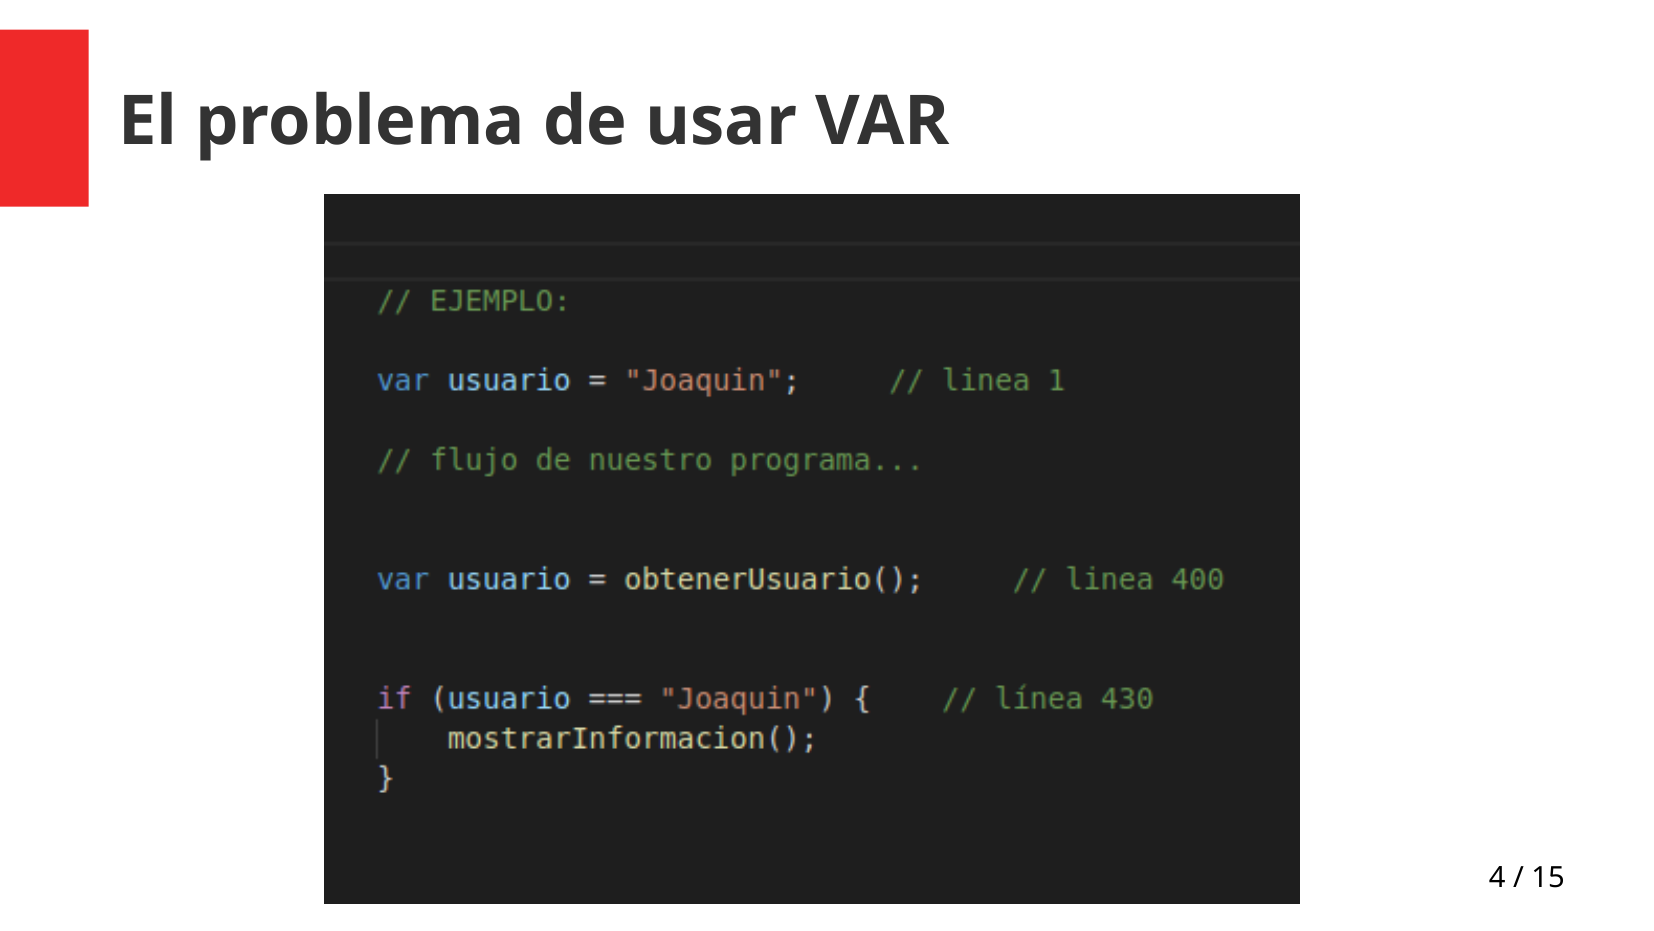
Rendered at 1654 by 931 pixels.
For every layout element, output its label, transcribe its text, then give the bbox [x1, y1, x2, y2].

title El problema de usar VAR [118, 29, 1595, 207]
picture [324, 194, 1300, 904]
